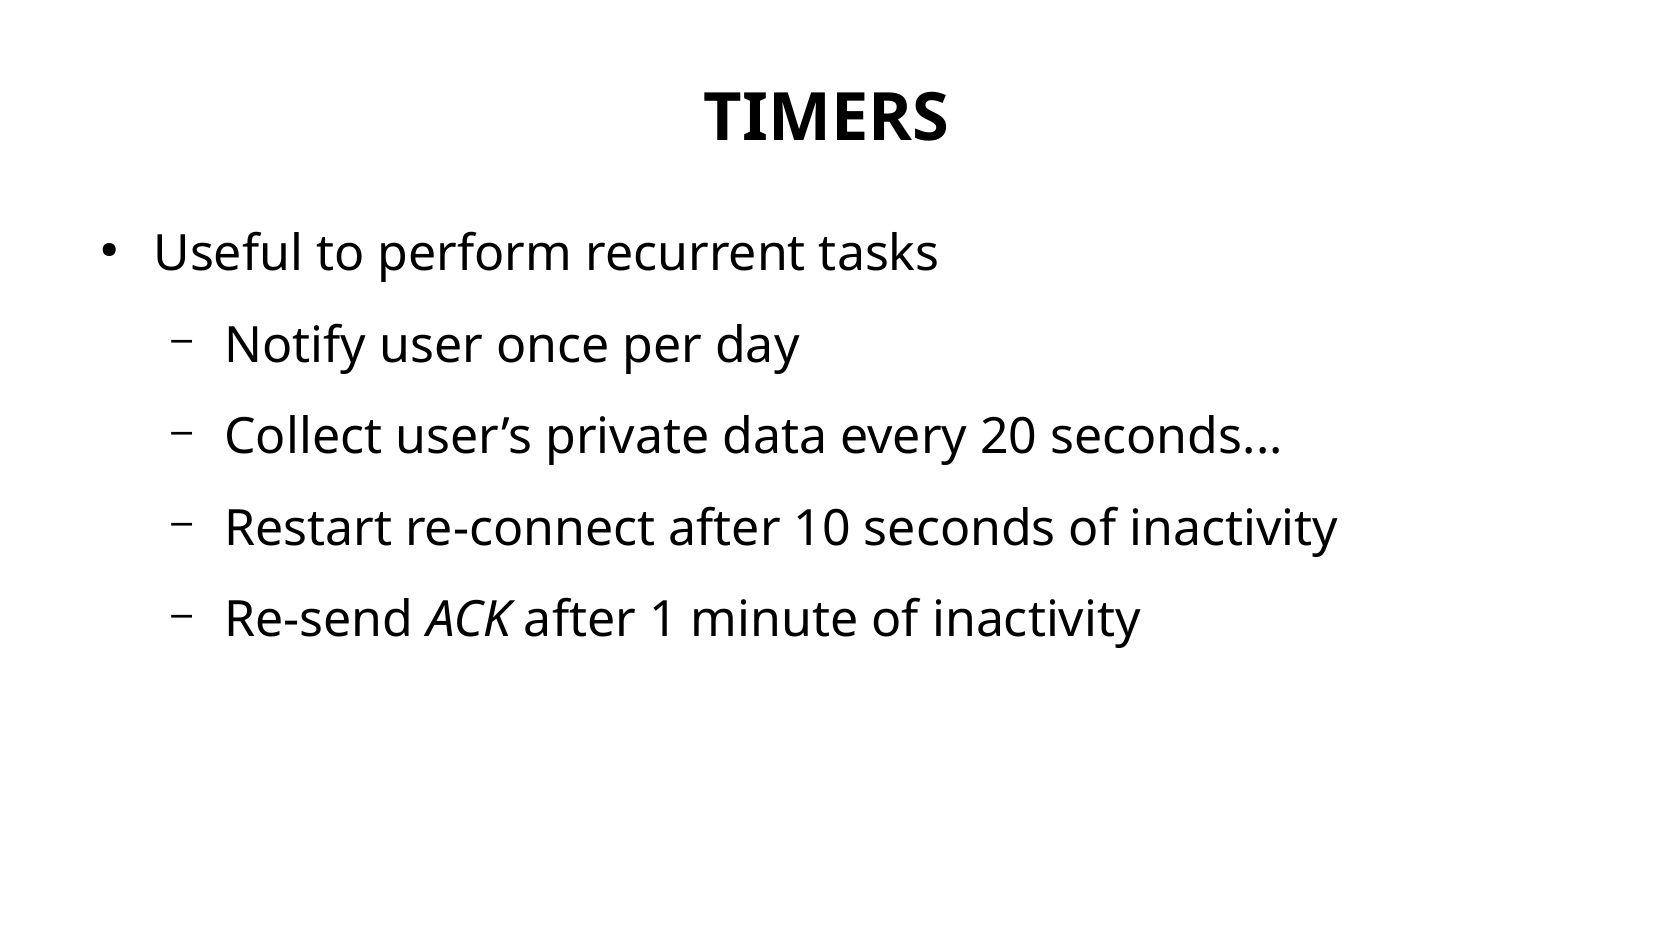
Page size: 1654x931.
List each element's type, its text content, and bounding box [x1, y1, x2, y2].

list Useful to perform recurrent tasks Notify user once per day Collect user’s private data every 20 seconds... Restart re-connect after 10 seconds of inactivity Re-send ACK after 1 minute of inactivity [82, 217, 1571, 757]
title TIMERS [82, 36, 1571, 193]
